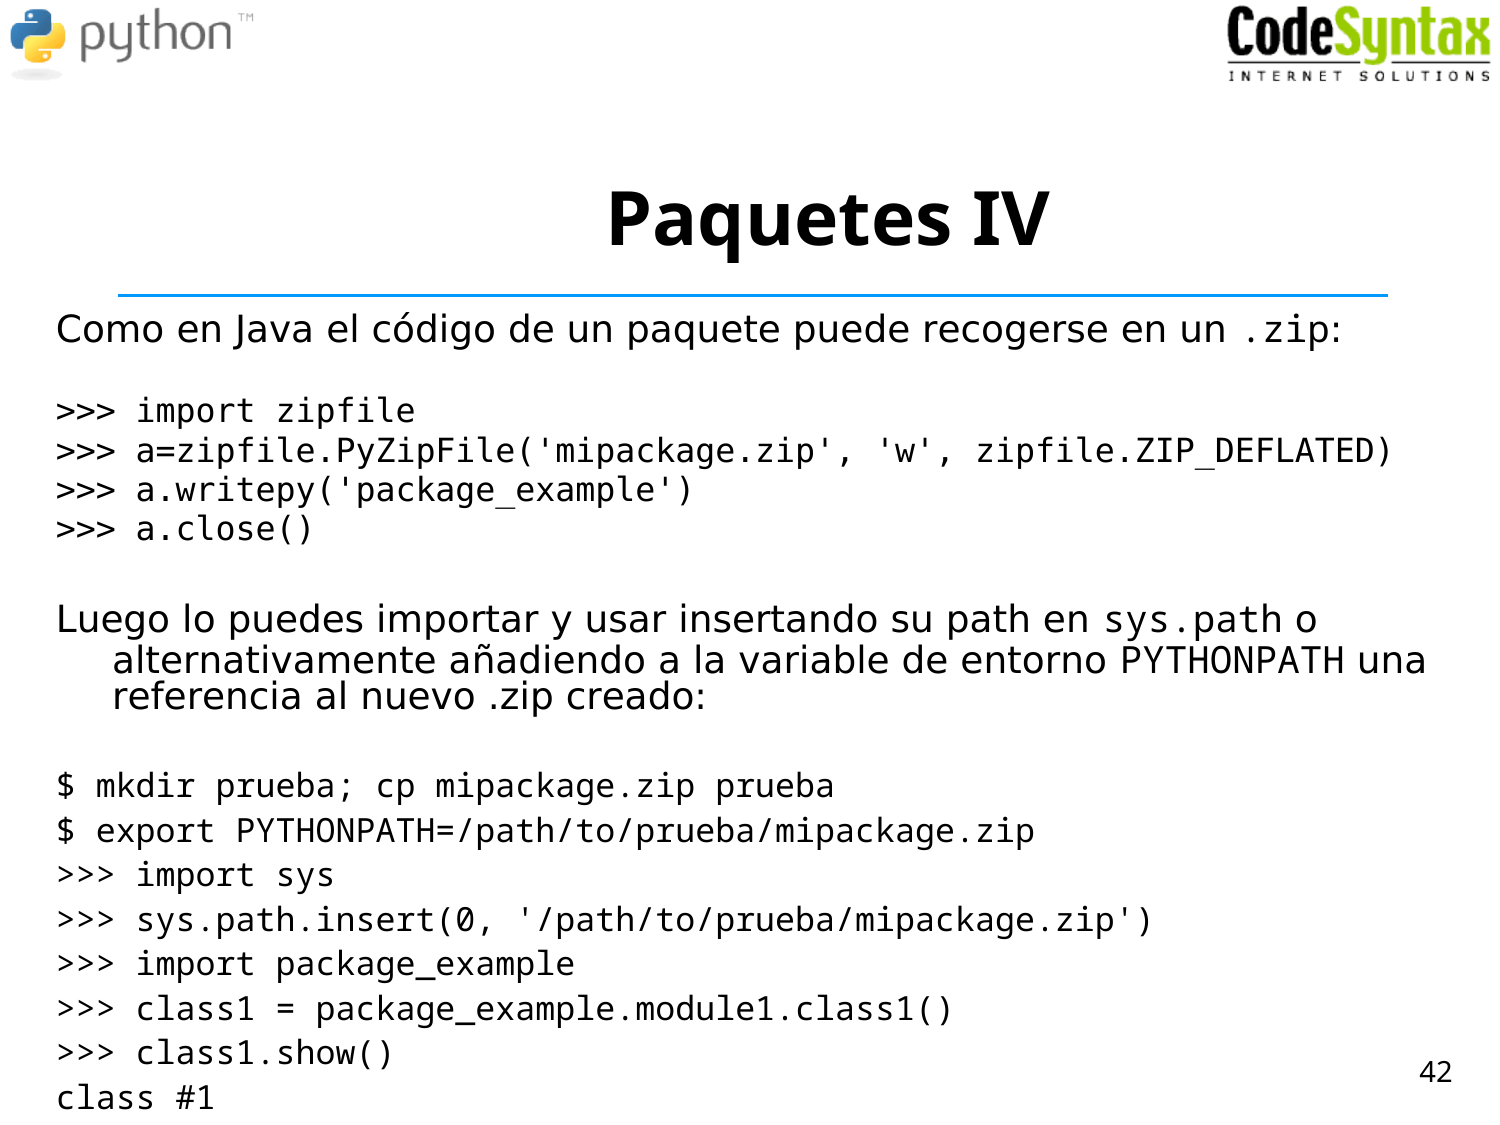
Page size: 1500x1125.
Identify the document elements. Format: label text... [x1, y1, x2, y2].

picture [1226, 5, 1500, 83]
picture [0, 0, 286, 92]
title Paquetes IV [188, 35, 1468, 276]
list Como en Java el código de un paquete puede recogerse en un .zip: >>> import zipfile >>> a=zipfile.PyZipFile('mipackage.zip', 'w', zipfile.ZIP_DEFLATED) >>> a.writepy('package_example') >>> a.close() Luego lo puedes importar y usar insertando su path en sys.path o alternativamente añadiendo a la variable de entorno PYTHONPATH una referencia al nuevo .zip creado: $ mkdir prueba; cp mipackage.zip prueba $ export PYTHONPATH=/path/to/prueba/mipackage.zip >>> import sys >>> sys.path.insert(0, '/path/to/prueba/mipackage.zip') >>> import package_example >>> class1 = package_example.module1.class1() >>> class1.show() class #1 [41, 302, 1446, 1094]
